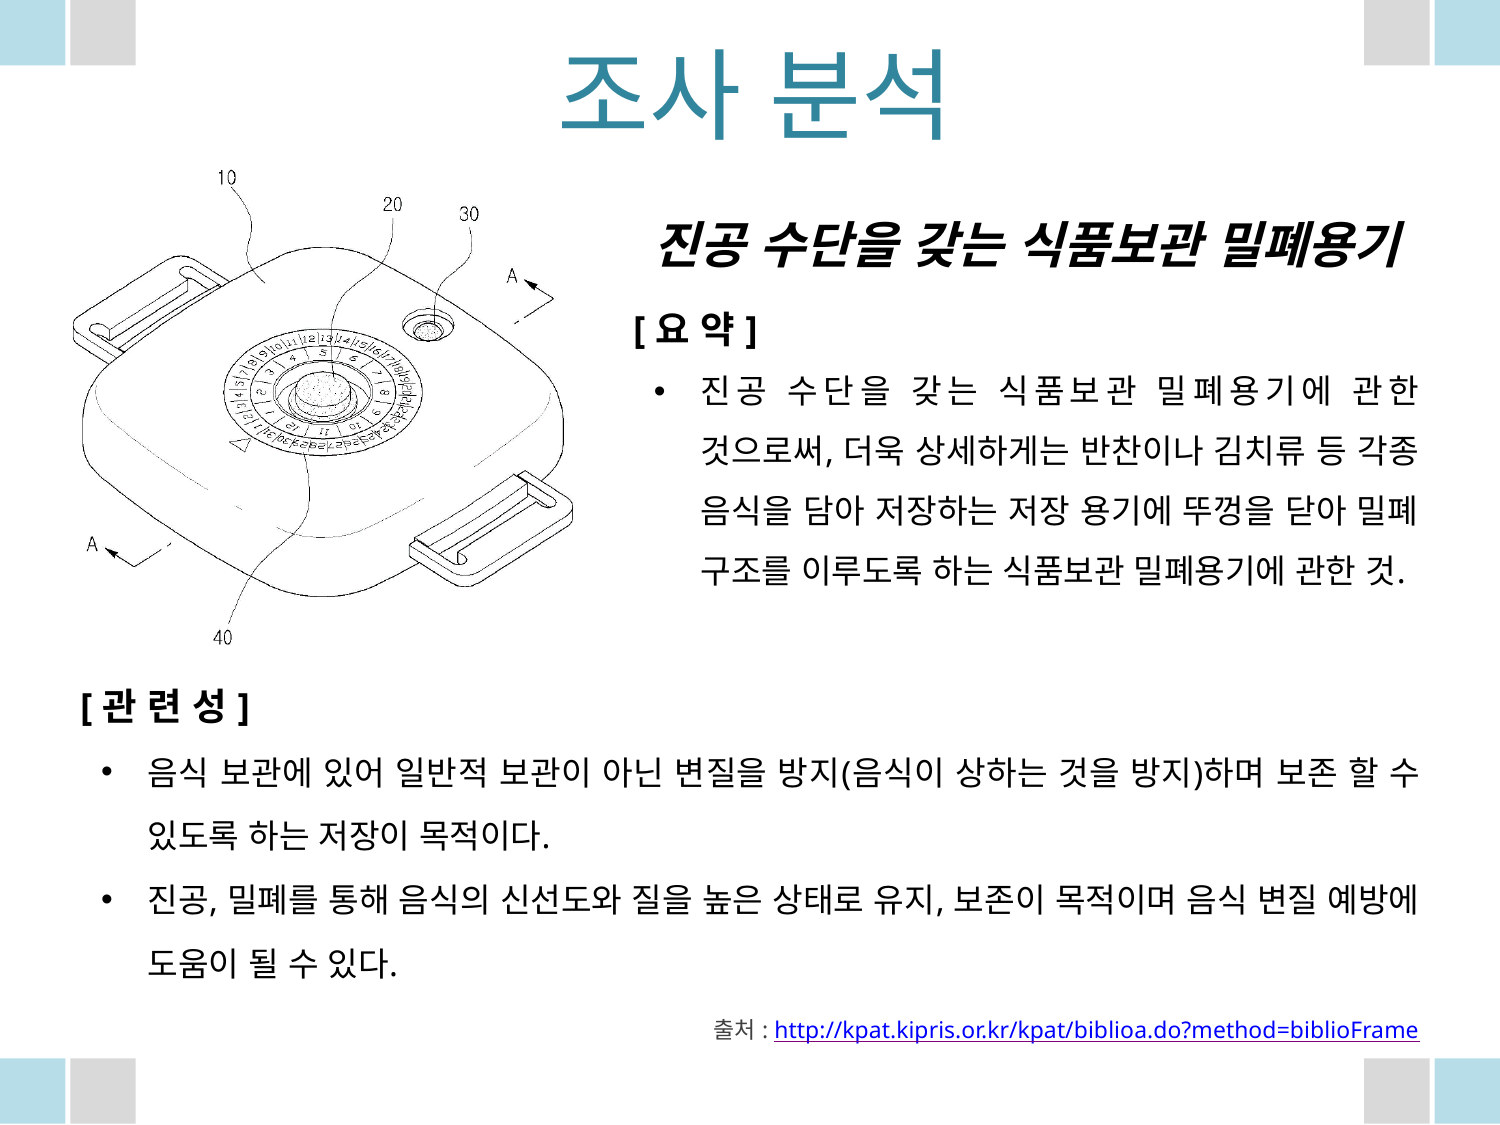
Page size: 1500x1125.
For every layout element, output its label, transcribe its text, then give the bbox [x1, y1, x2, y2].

text_box [1364, 0, 1430, 66]
text_box [ 관 련 성 ] 음식 보관에 있어 일반적 보관이 아닌 변질을 방지(음식이 상하는 것을 방지)하며 보존 할 수 있도록 하는 저장이 목적이다. 진공, 밀폐를 통해 음식의 신선도와 질을 높은 상태로 유지, 보존이 목적이며 음식 변질 예방에 도움이 될 수 있다. [65, 652, 1435, 991]
text_box [70, 0, 136, 66]
text_box [1434, 0, 1500, 66]
text_box [ 요 약 ] 진공 수단을 갖는 식품보관 밀폐용기에 관한 것으로써, 더욱 상세하게는 반찬이나 김치류 등 각종 음식을 담아 저장하는 저장 용기에 뚜껑을 닫아 밀폐 구조를 이루도록 하는 식품보관 밀폐용기에 관한 것. [618, 275, 1435, 598]
text_box [0, 1058, 66, 1124]
text_box 조사 분석 [277, 25, 1235, 161]
text_box [1364, 1058, 1430, 1124]
text_box [0, 0, 66, 66]
picture [63, 161, 590, 653]
text_box 진공 수단을 갖는 식품보관 밀폐용기 [638, 170, 1415, 275]
text_box [70, 1058, 136, 1124]
text_box [1434, 1058, 1500, 1124]
text_box 출처 : http://kpat.kipris.or.kr/kpat/biblioa.do?method=biblioFrame [520, 999, 1435, 1055]
